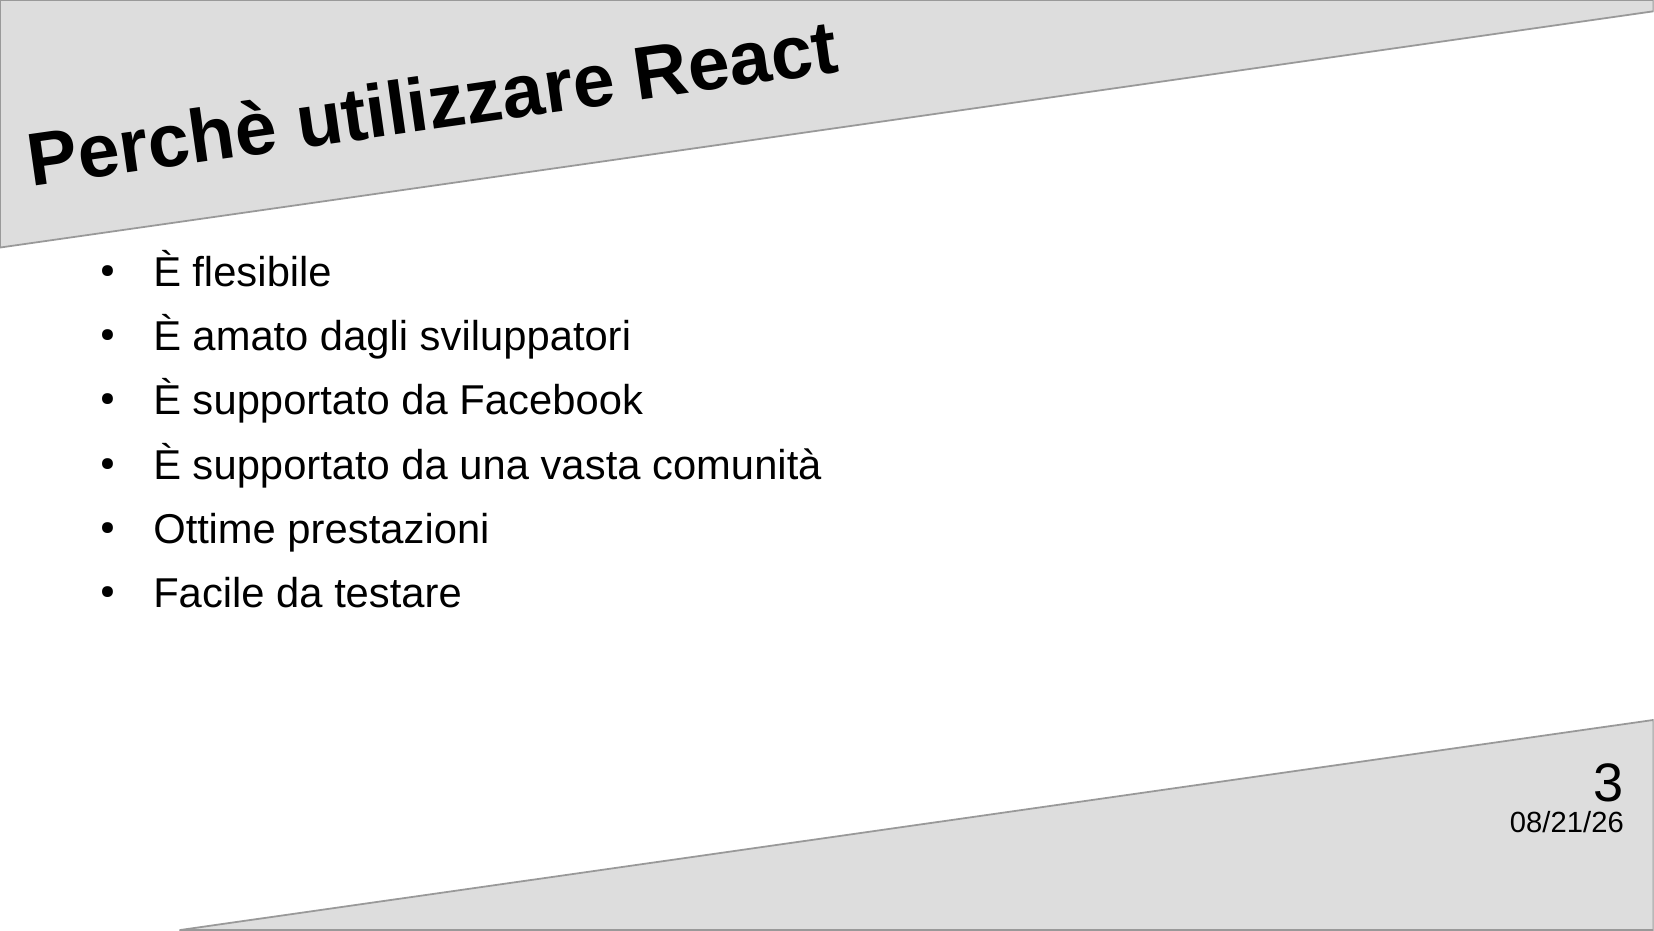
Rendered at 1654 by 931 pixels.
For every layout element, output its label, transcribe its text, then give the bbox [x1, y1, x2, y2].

title Perchè utilizzare React [16, 0, 1501, 239]
list È flesibile È amato dagli sviluppatori È supportato da Facebook È supportato da una vasta comunità Ottime prestazioni Facile da testare [82, 248, 1538, 789]
